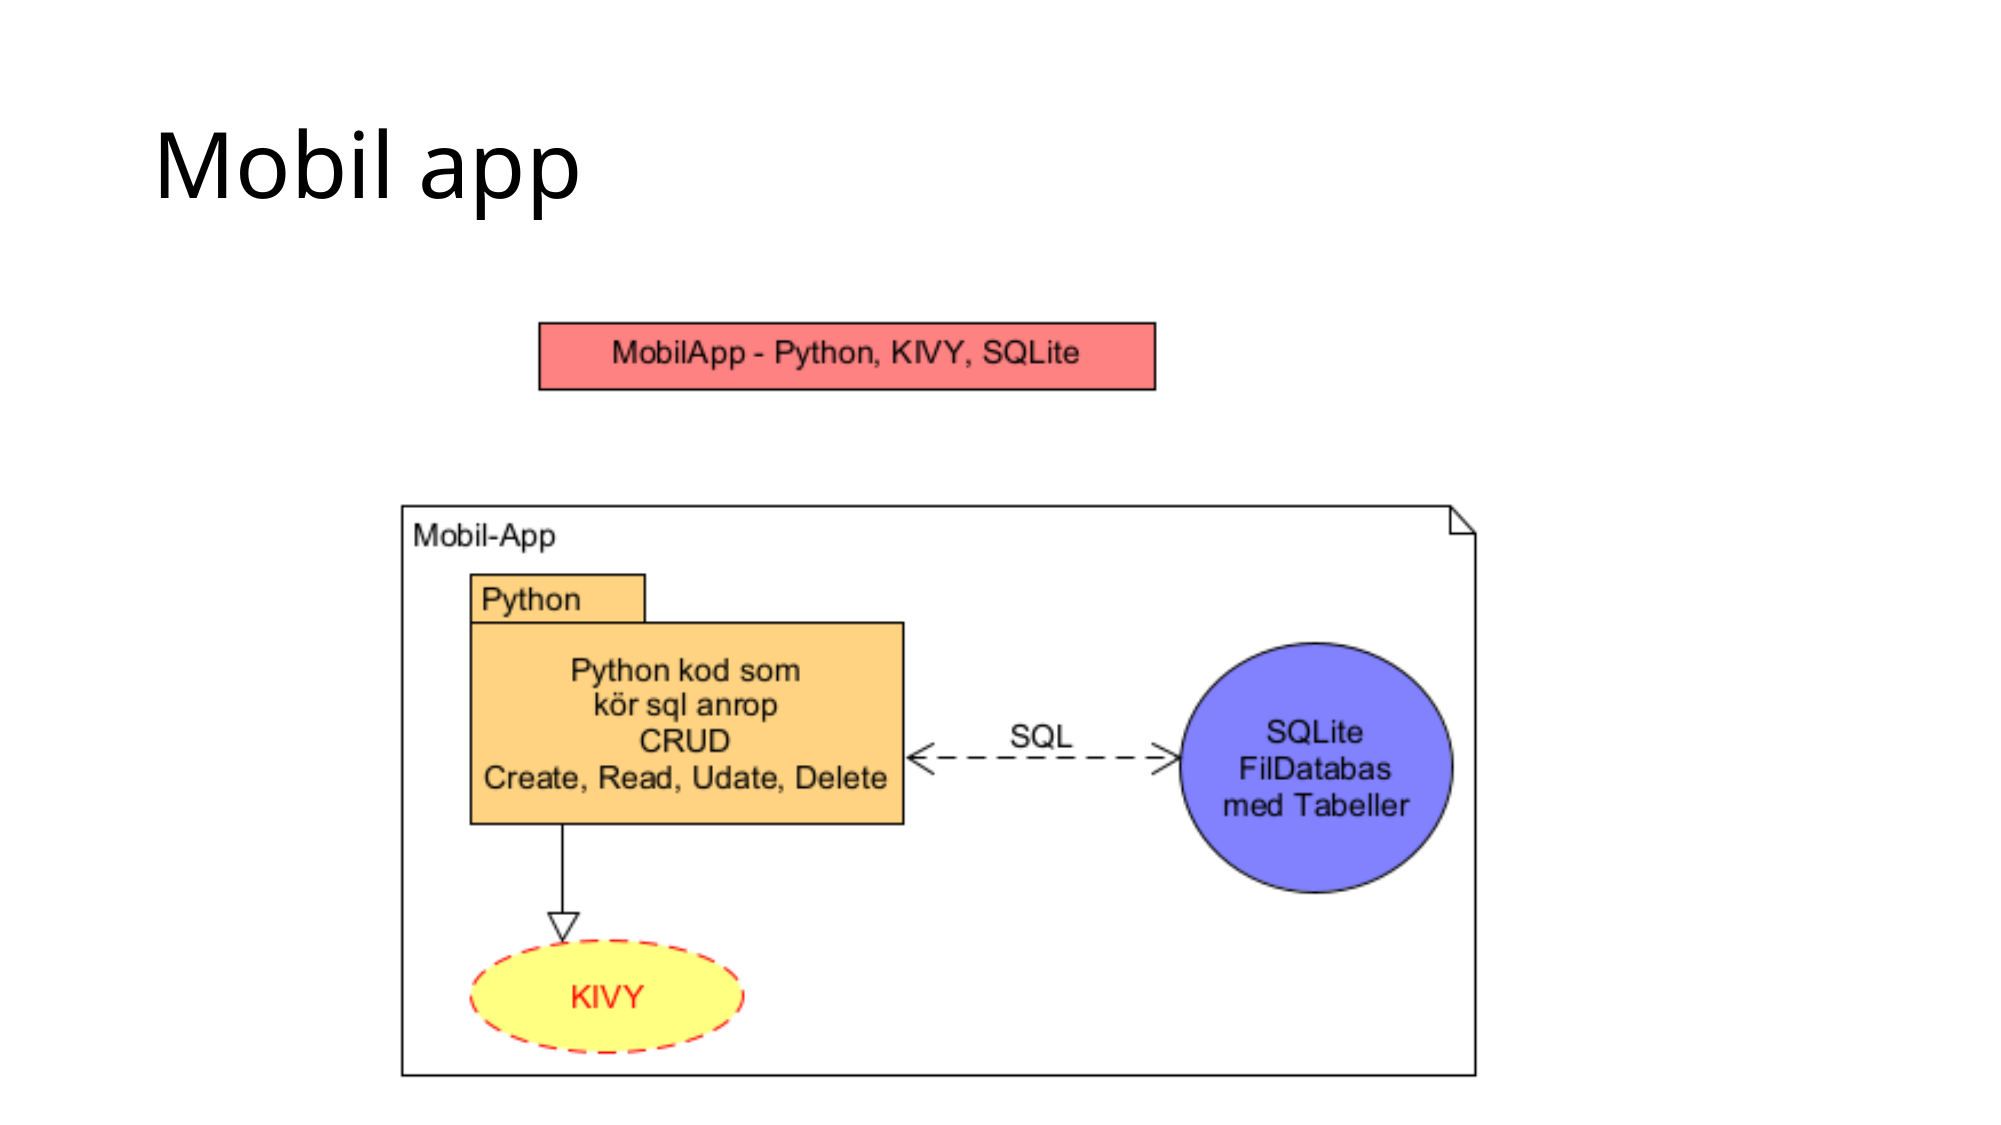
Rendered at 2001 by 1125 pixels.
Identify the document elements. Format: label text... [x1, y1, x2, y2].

title Mobil app [137, 59, 1863, 278]
picture [356, 277, 1523, 1123]
